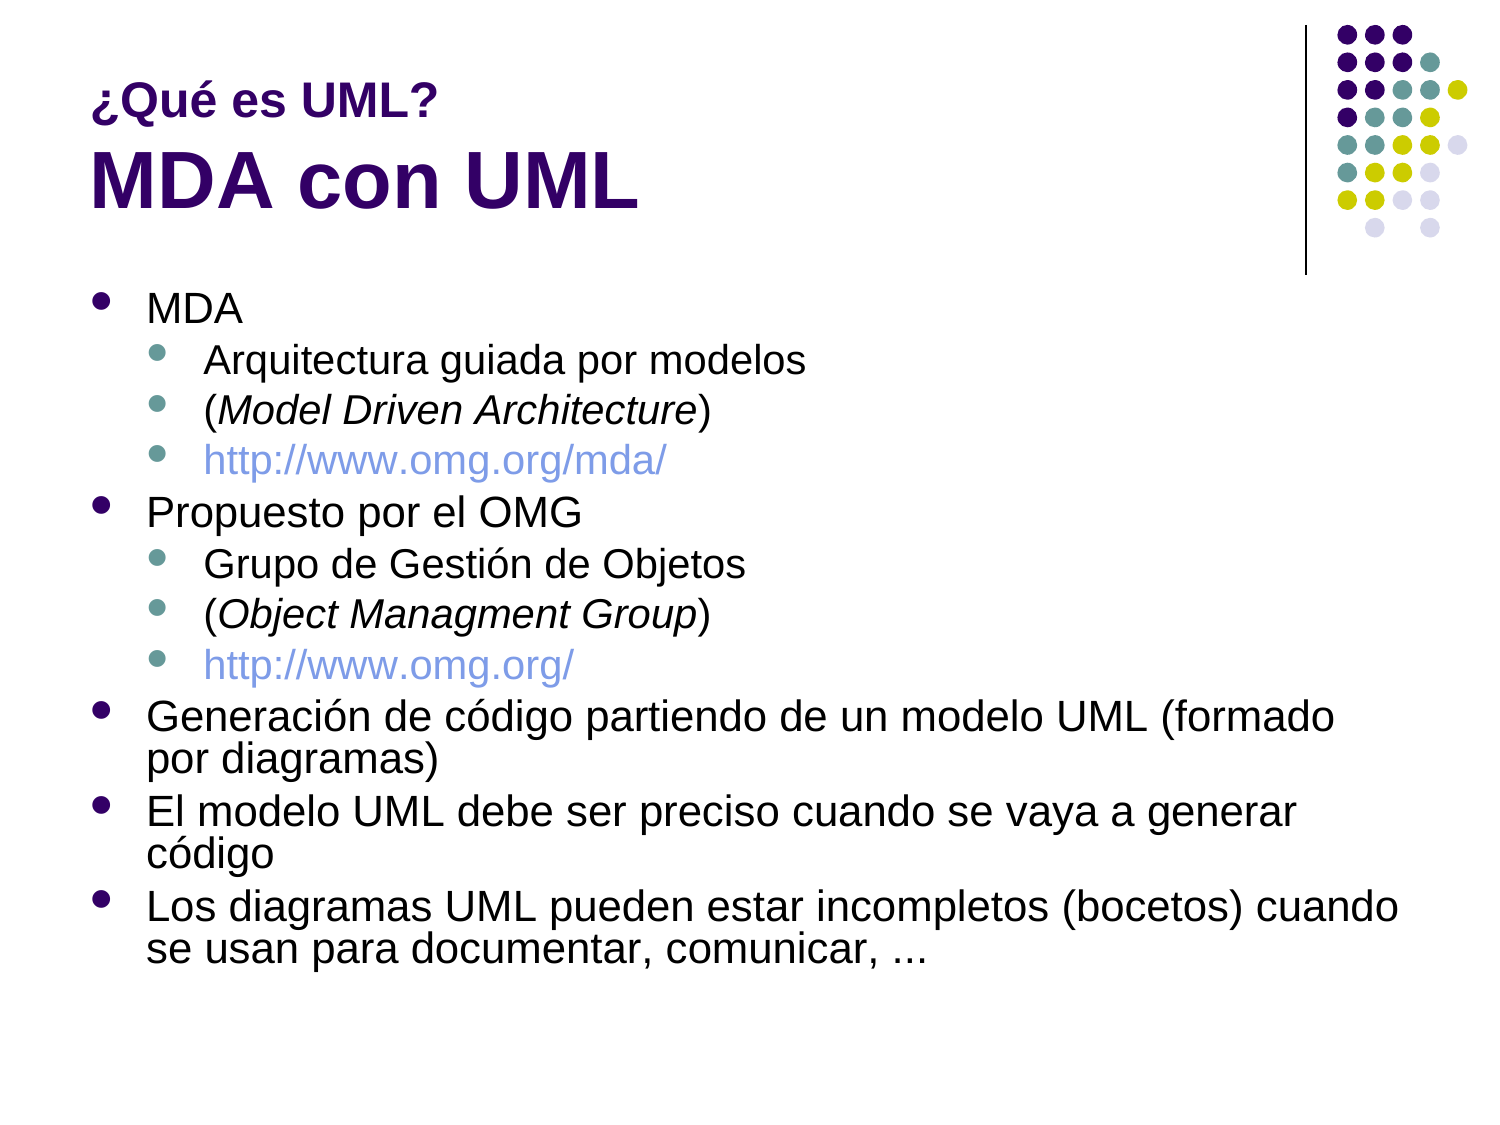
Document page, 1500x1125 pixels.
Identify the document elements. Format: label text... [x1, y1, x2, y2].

list MDA Arquitectura guiada por modelos (Model Driven Architecture) http://www.omg.org/mda/ Propuesto por el OMG Grupo de Gestión de Objetos (Object Managment Group) http://www.omg.org/ Generación de código partiendo de un modelo UML (formado por diagramas) El modelo UML debe ser preciso cuando se vaya a generar código Los diagramas UML pueden estar incompletos (bocetos) cuando se usan para documentar, comunicar, ... [75, 282, 1426, 1024]
title ¿Qué es UML? MDA con UML [74, 20, 1313, 233]
